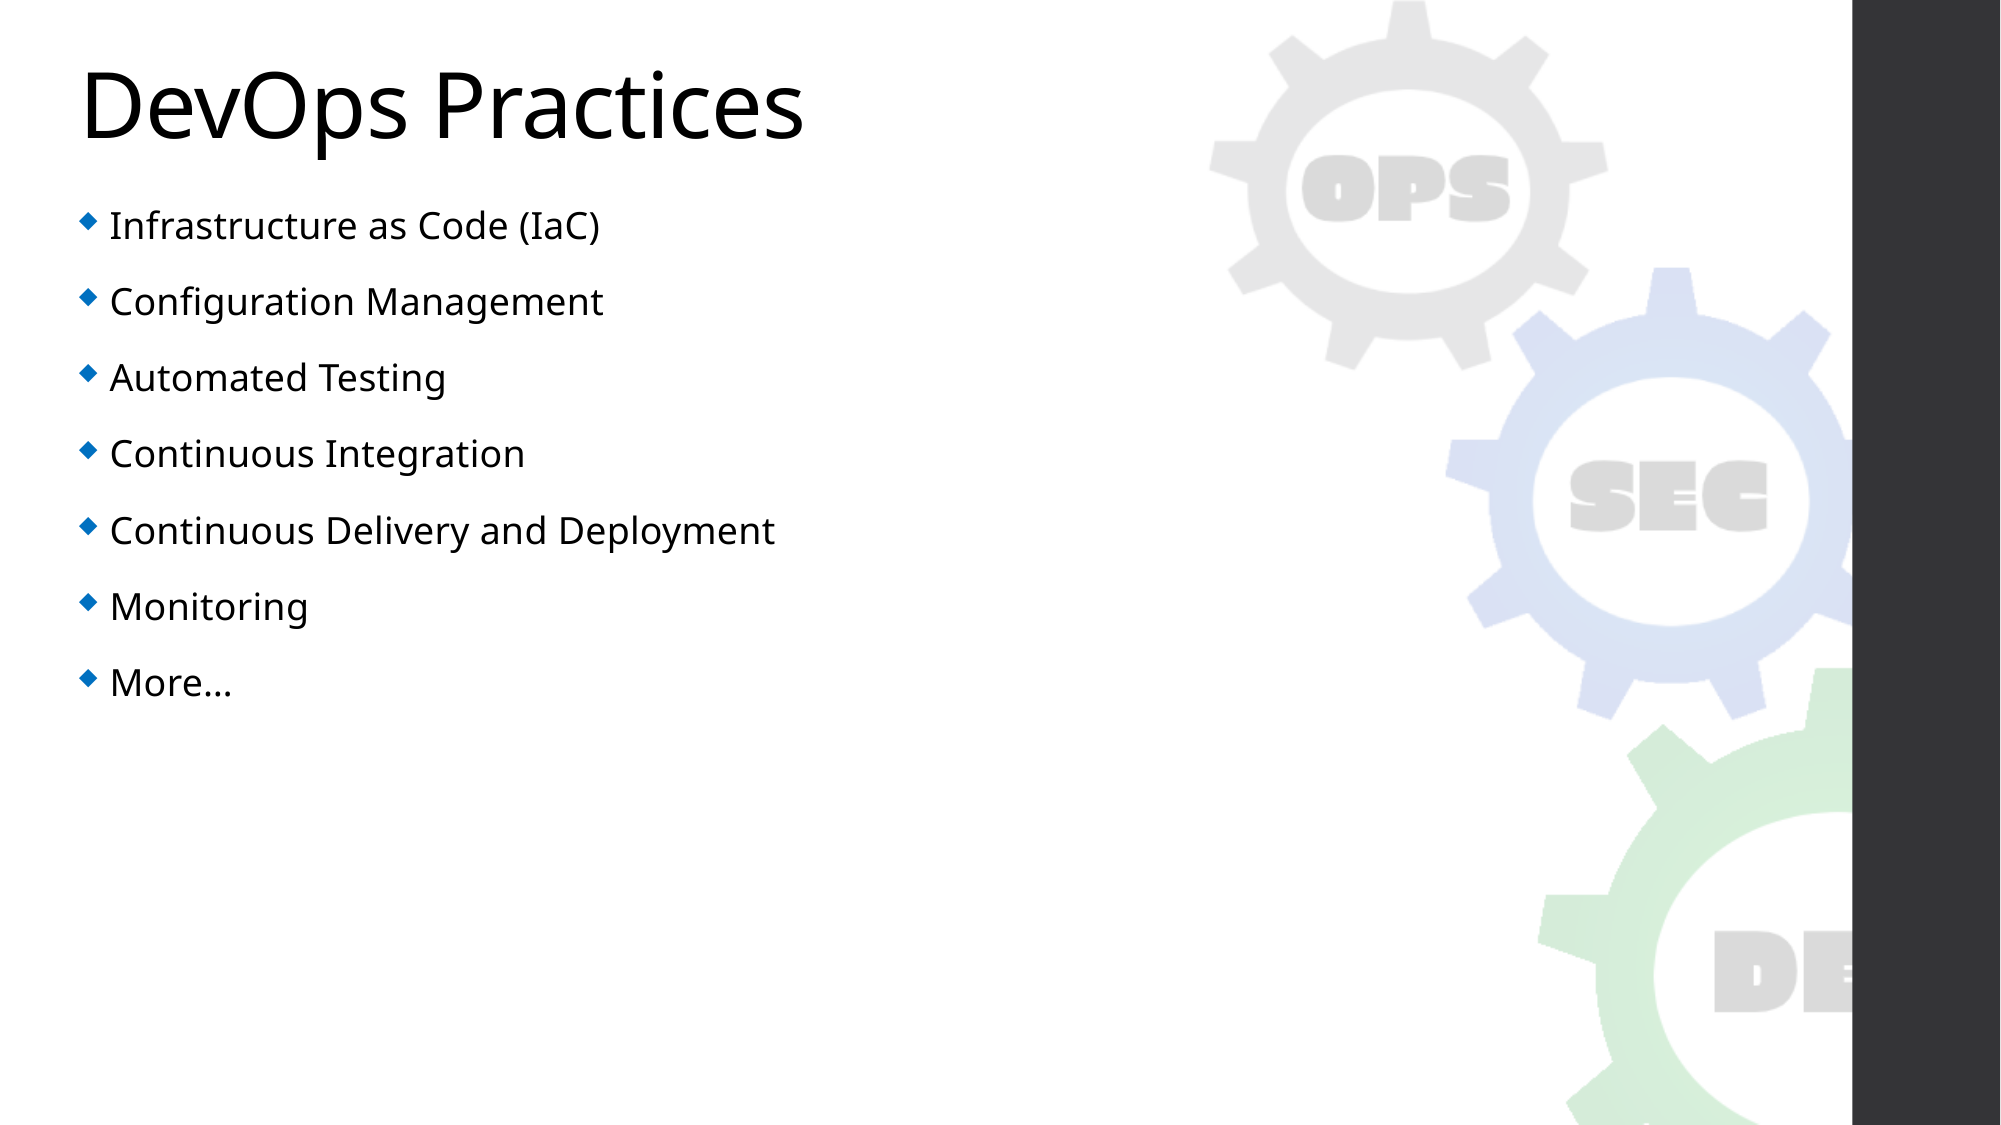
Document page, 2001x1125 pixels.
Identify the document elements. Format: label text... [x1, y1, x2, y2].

title DevOps Practices [64, 33, 1797, 166]
list Infrastructure as Code (IaC) Configuration Management Automated Testing Continuous Integration Continuous Delivery and Deployment Monitoring More… [64, 198, 1797, 1073]
